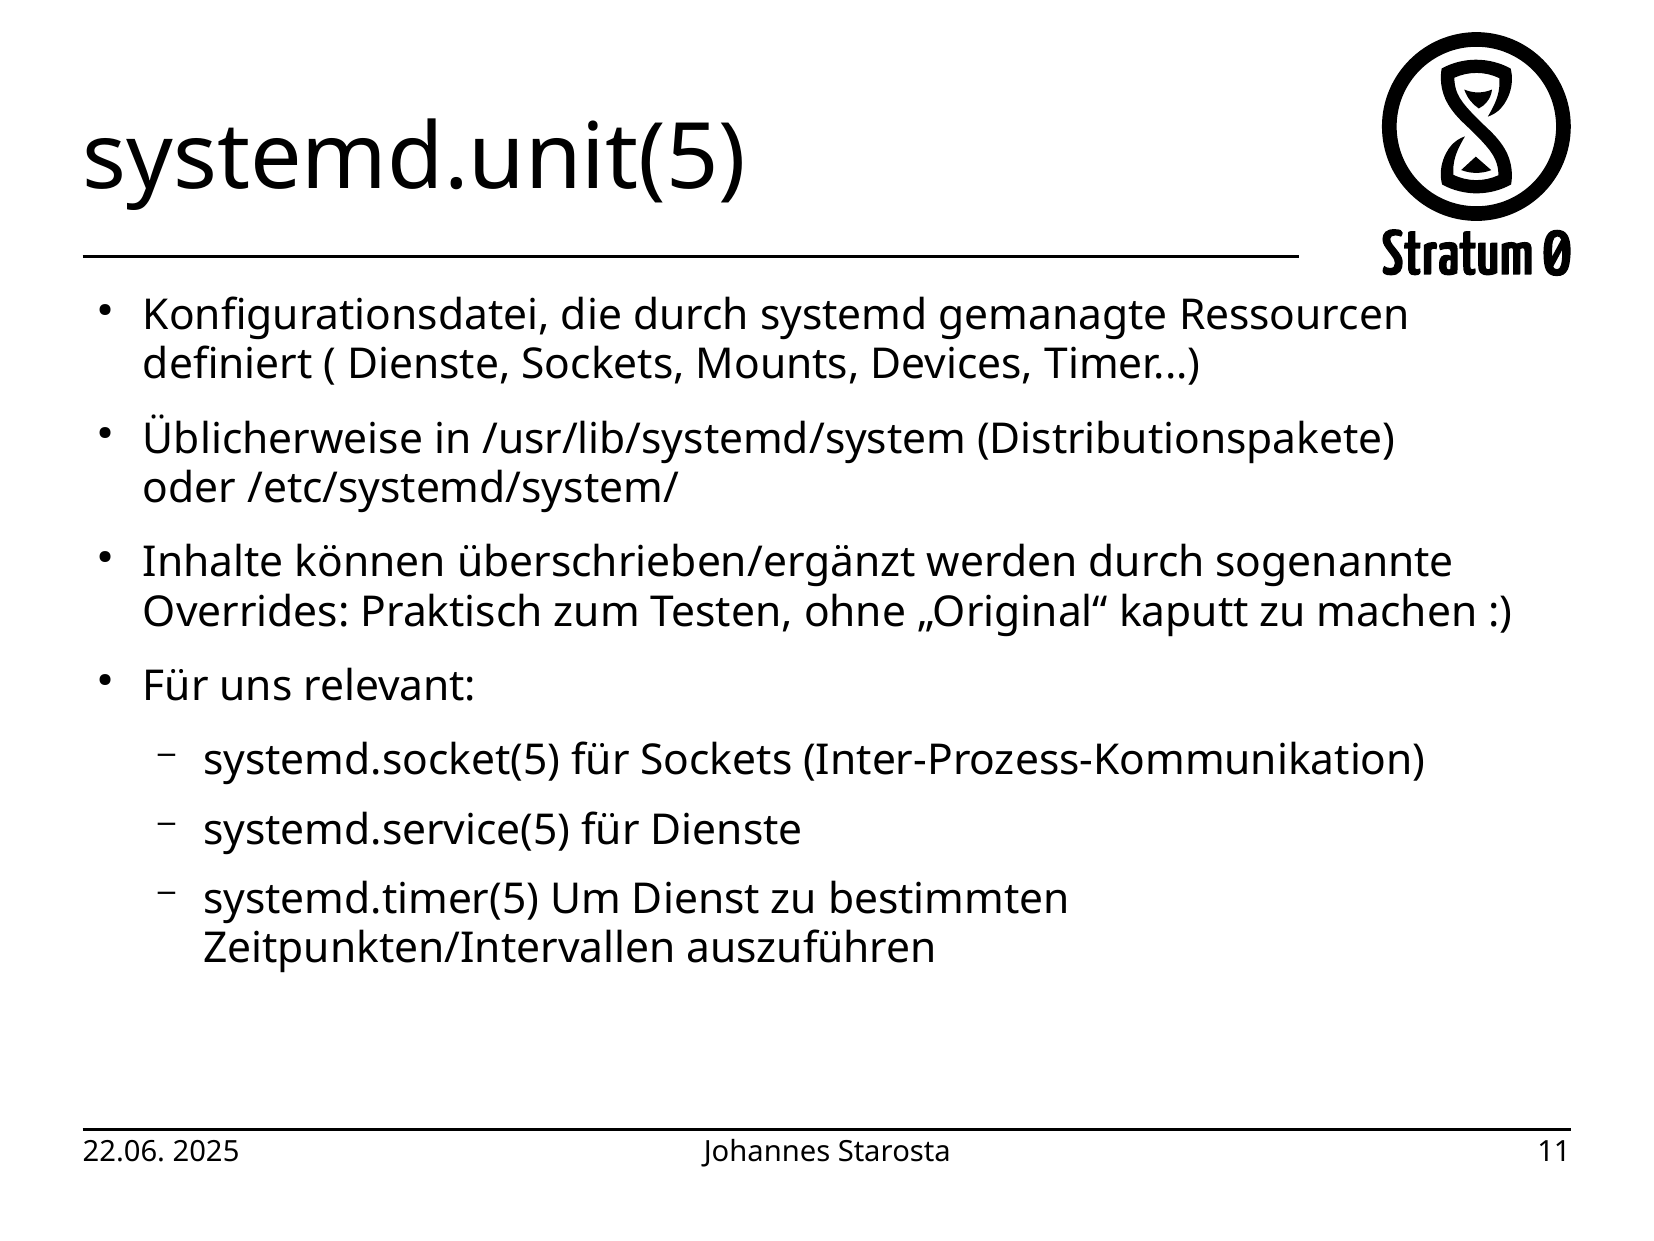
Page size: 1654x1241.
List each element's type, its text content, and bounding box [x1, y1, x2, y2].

list Konfigurationsdatei, die durch systemd gemanagte Ressourcen definiert ( Dienste, Sockets, Mounts, Devices, Timer...) Üblicherweise in /usr/lib/systemd/system (Distributionspakete) oder /etc/systemd/system/ Inhalte können überschrieben/ergänzt werden durch sogenannte Overrides: Praktisch zum Testen, ohne „Original“ kaputt zu machen :) Für uns relevant: systemd.socket(5) für Sockets (Inter-Prozess-Kommunikation) systemd.service(5) für Dienste systemd.timer(5) Um Dienst zu bestimmten Zeitpunkten/Intervallen auszuführen [82, 290, 1538, 1010]
title systemd.unit(5) [82, 49, 1300, 257]
